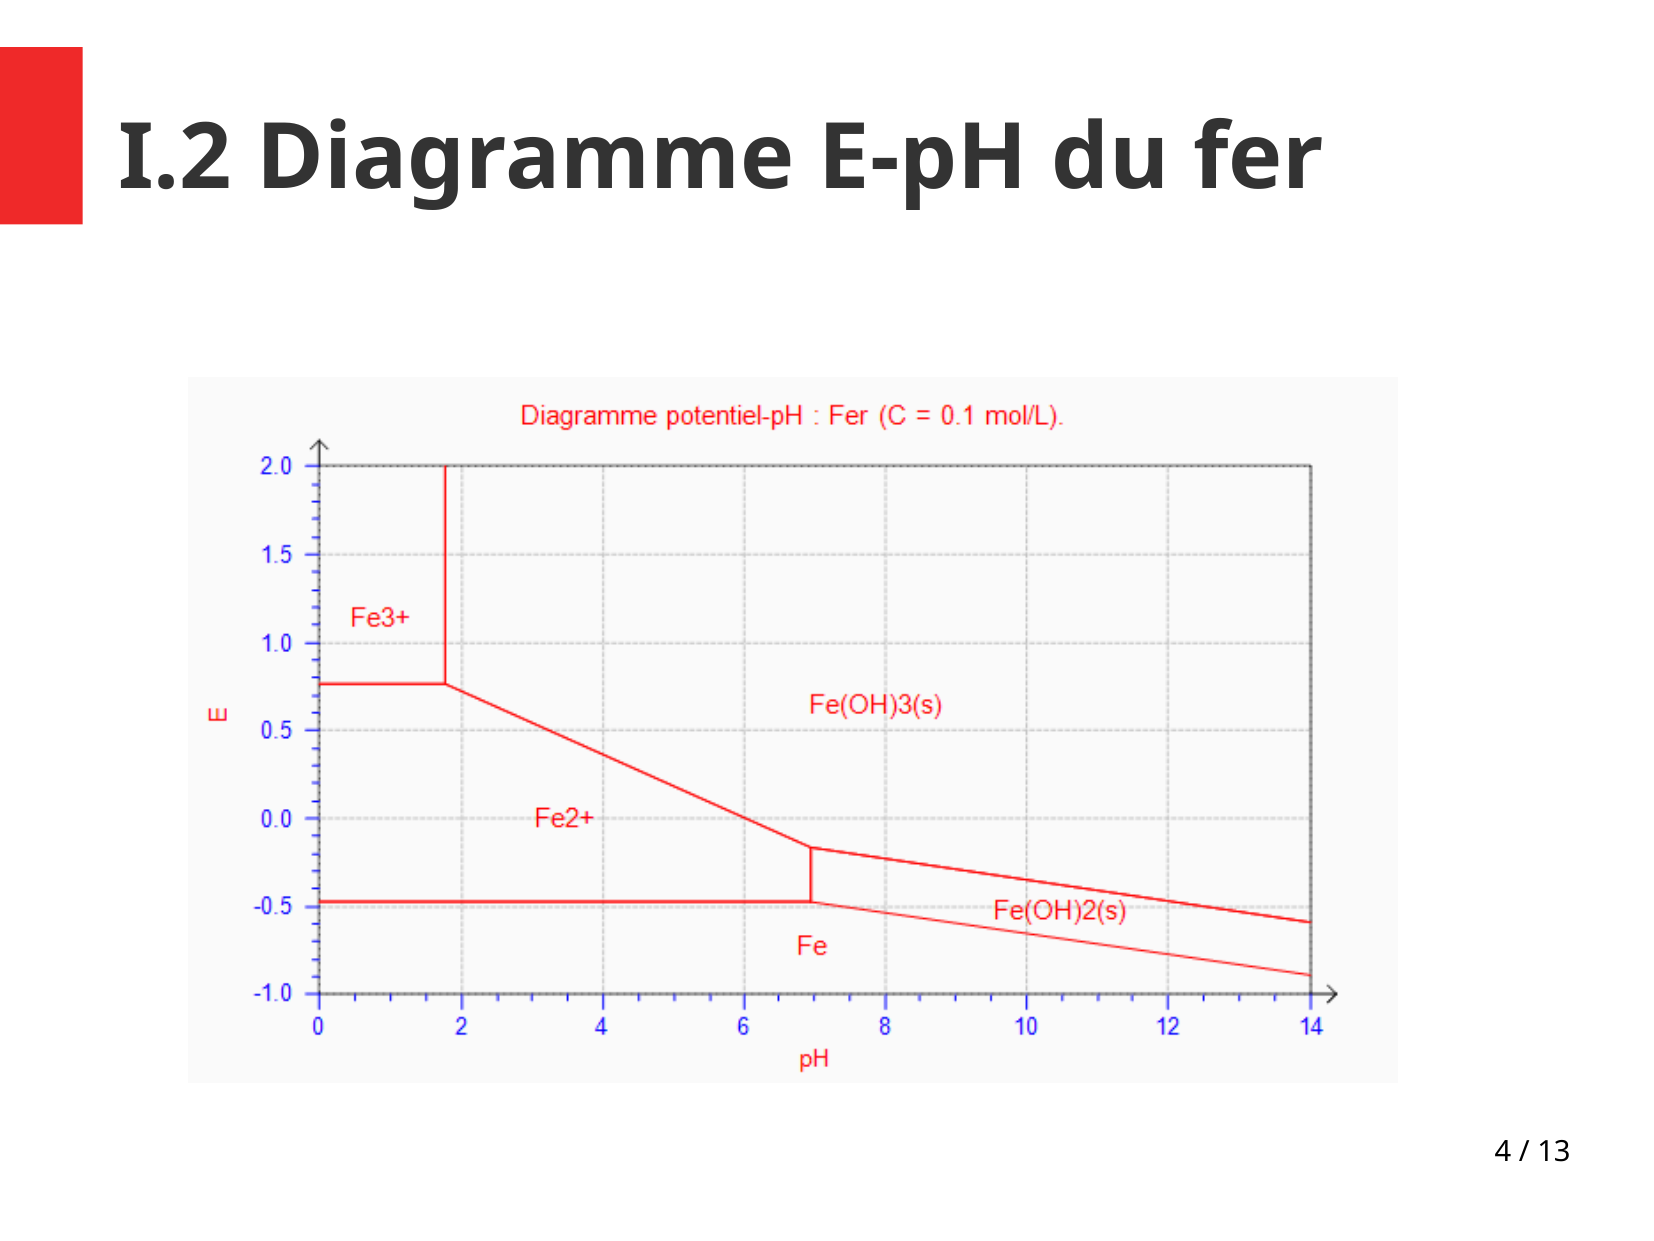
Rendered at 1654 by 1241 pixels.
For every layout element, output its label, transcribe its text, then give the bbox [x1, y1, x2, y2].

picture [188, 377, 1398, 1083]
title I.2 Diagramme E-pH du fer [118, 49, 1571, 257]
